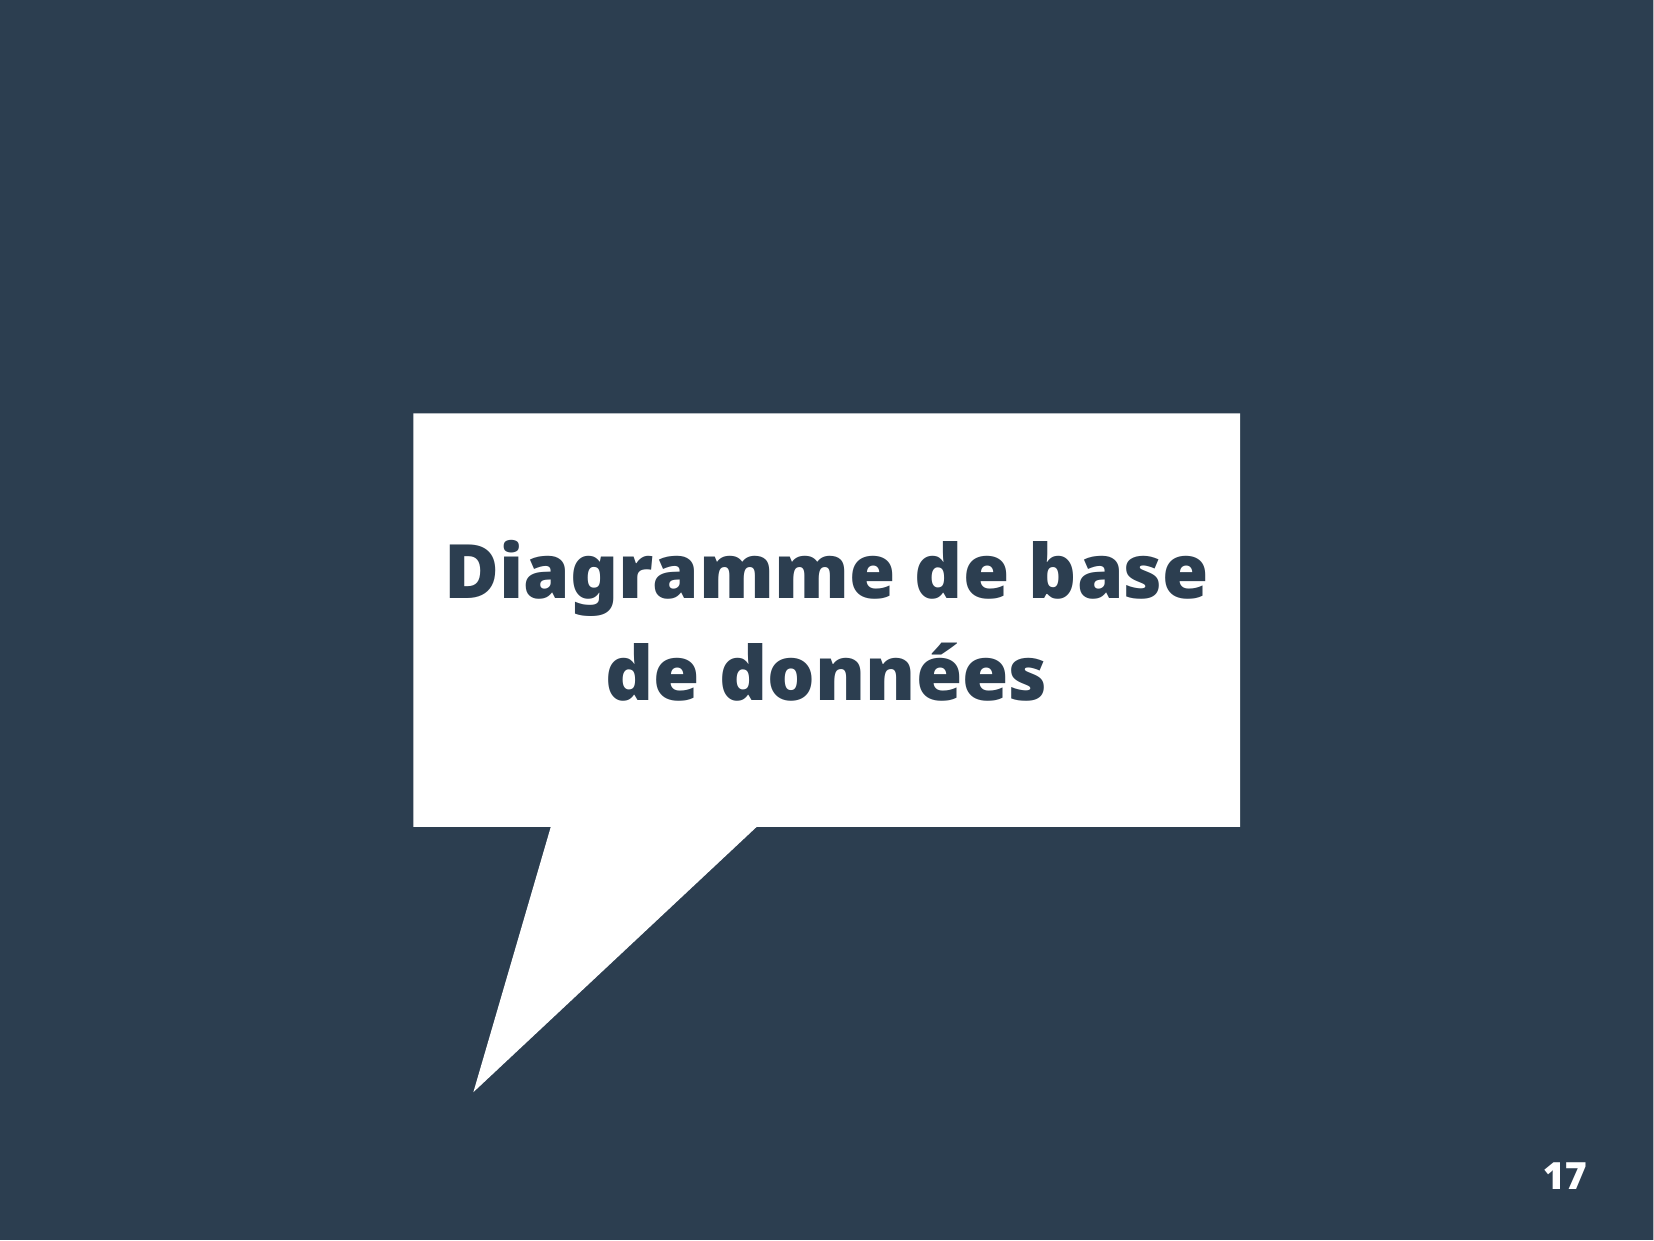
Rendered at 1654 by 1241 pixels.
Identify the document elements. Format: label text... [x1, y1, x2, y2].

title Diagramme de base de données [442, 442, 1211, 798]
